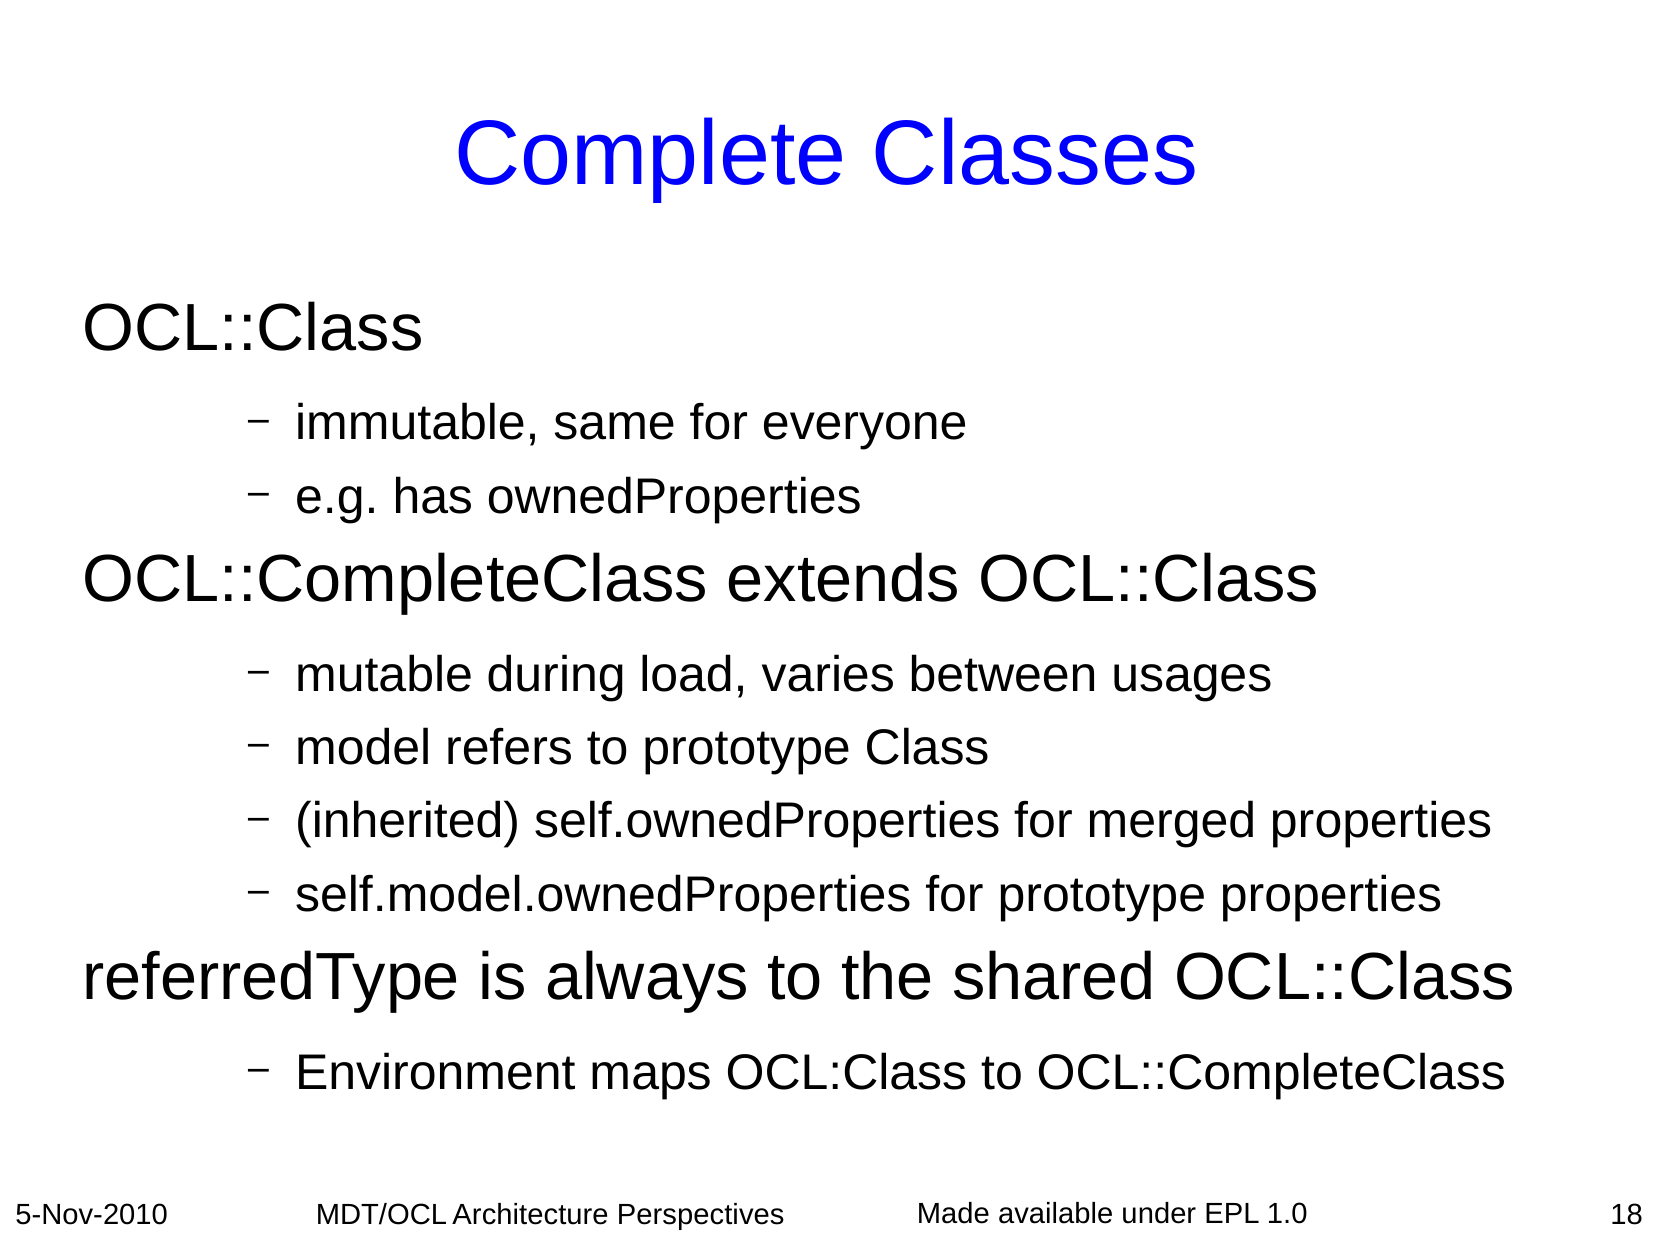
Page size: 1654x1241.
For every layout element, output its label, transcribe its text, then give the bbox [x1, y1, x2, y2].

title Complete Classes [82, 49, 1571, 257]
list OCL::Class immutable, same for everyone e.g. has ownedProperties OCL::CompleteClass extends OCL::Class mutable during load, varies between usages model refers to prototype Class (inherited) self.ownedProperties for merged properties self.model.ownedProperties for prototype properties referredType is always to the shared OCL::Class Environment maps OCL:Class to OCL::CompleteClass [82, 290, 1609, 1109]
